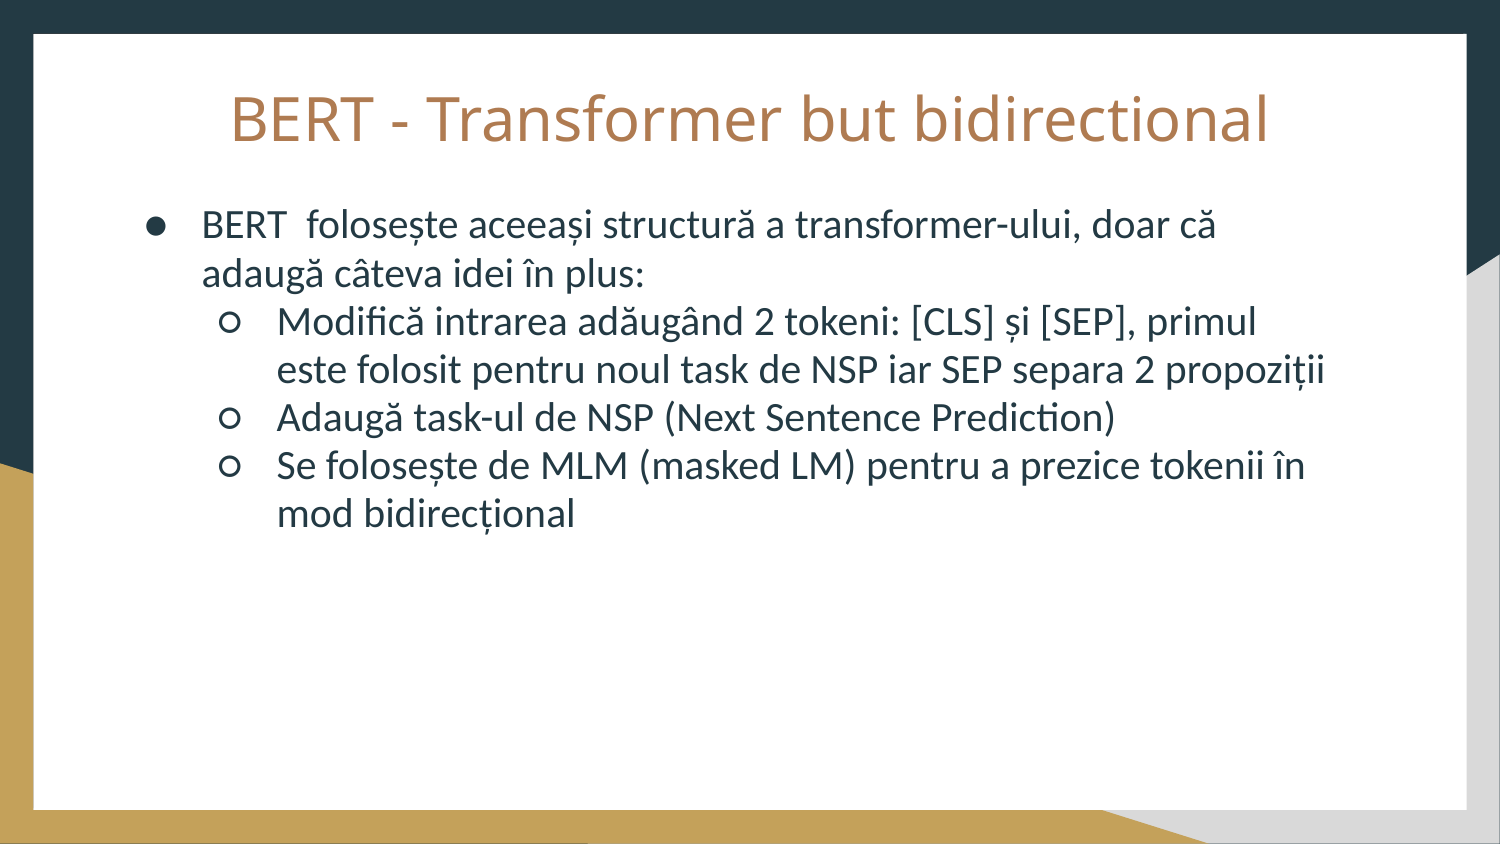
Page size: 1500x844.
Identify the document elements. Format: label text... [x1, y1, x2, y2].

title BERT - Transformer but bidirectional [134, 60, 1366, 175]
list BERT folosește aceeași structură a transformer-ului, doar că adaugă câteva idei în plus: Modifică intrarea adăugând 2 tokeni: [CLS] și [SEP], primul este folosit pentru noul task de NSP iar SEP separa 2 propoziții Adaugă task-ul de NSP (Next Sentence Prediction) Se folosește de MLM (masked LM) pentru a prezice tokenii în mod bidirecțional [111, 186, 1343, 692]
